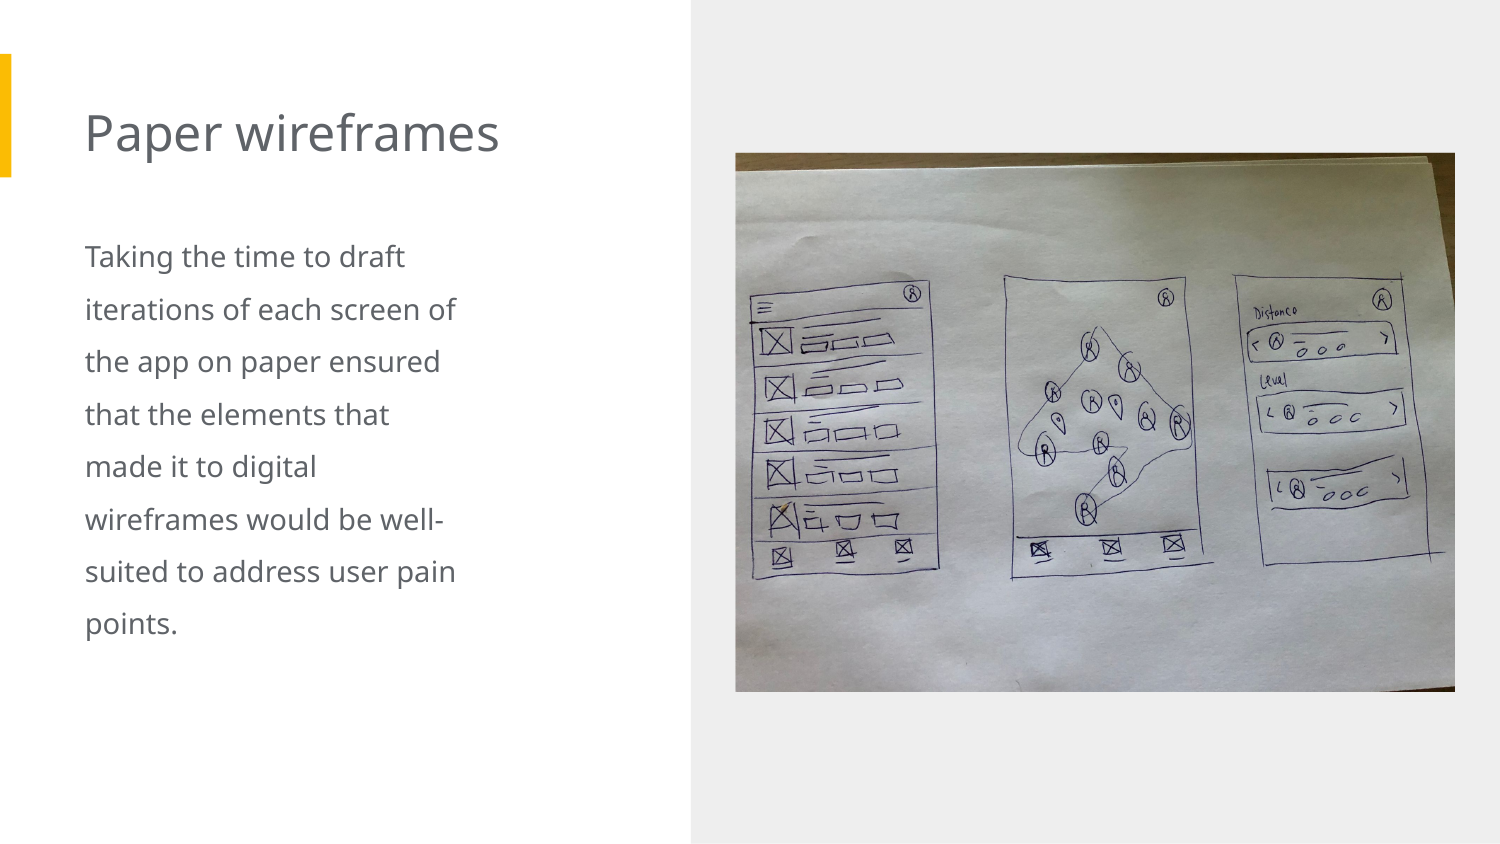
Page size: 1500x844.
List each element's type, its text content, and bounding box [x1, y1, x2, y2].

text_box Taking the time to draft iterations of each screen of the app on paper ensured that the elements that made it to digital wireframes would be well-suited to address user pain points. [84, 206, 483, 656]
text_box [690, 0, 1500, 844]
text_box Paper wireframes [84, 85, 1234, 177]
picture [735, 152, 1455, 692]
